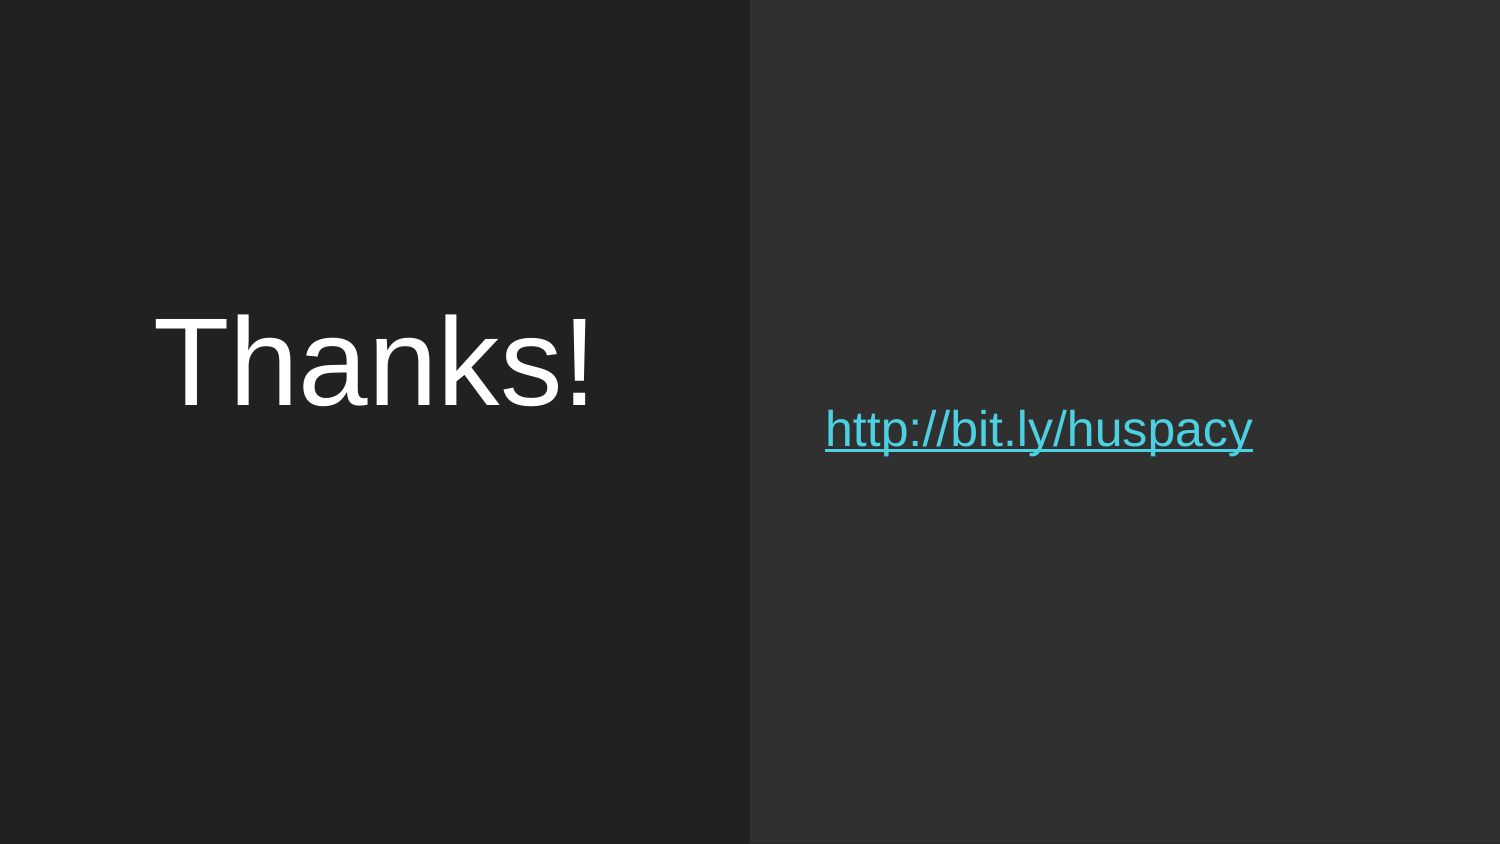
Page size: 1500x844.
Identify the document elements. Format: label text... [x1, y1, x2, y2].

title Thanks! [43, 202, 708, 446]
list http://bit.ly/huspacy [810, 118, 1440, 725]
